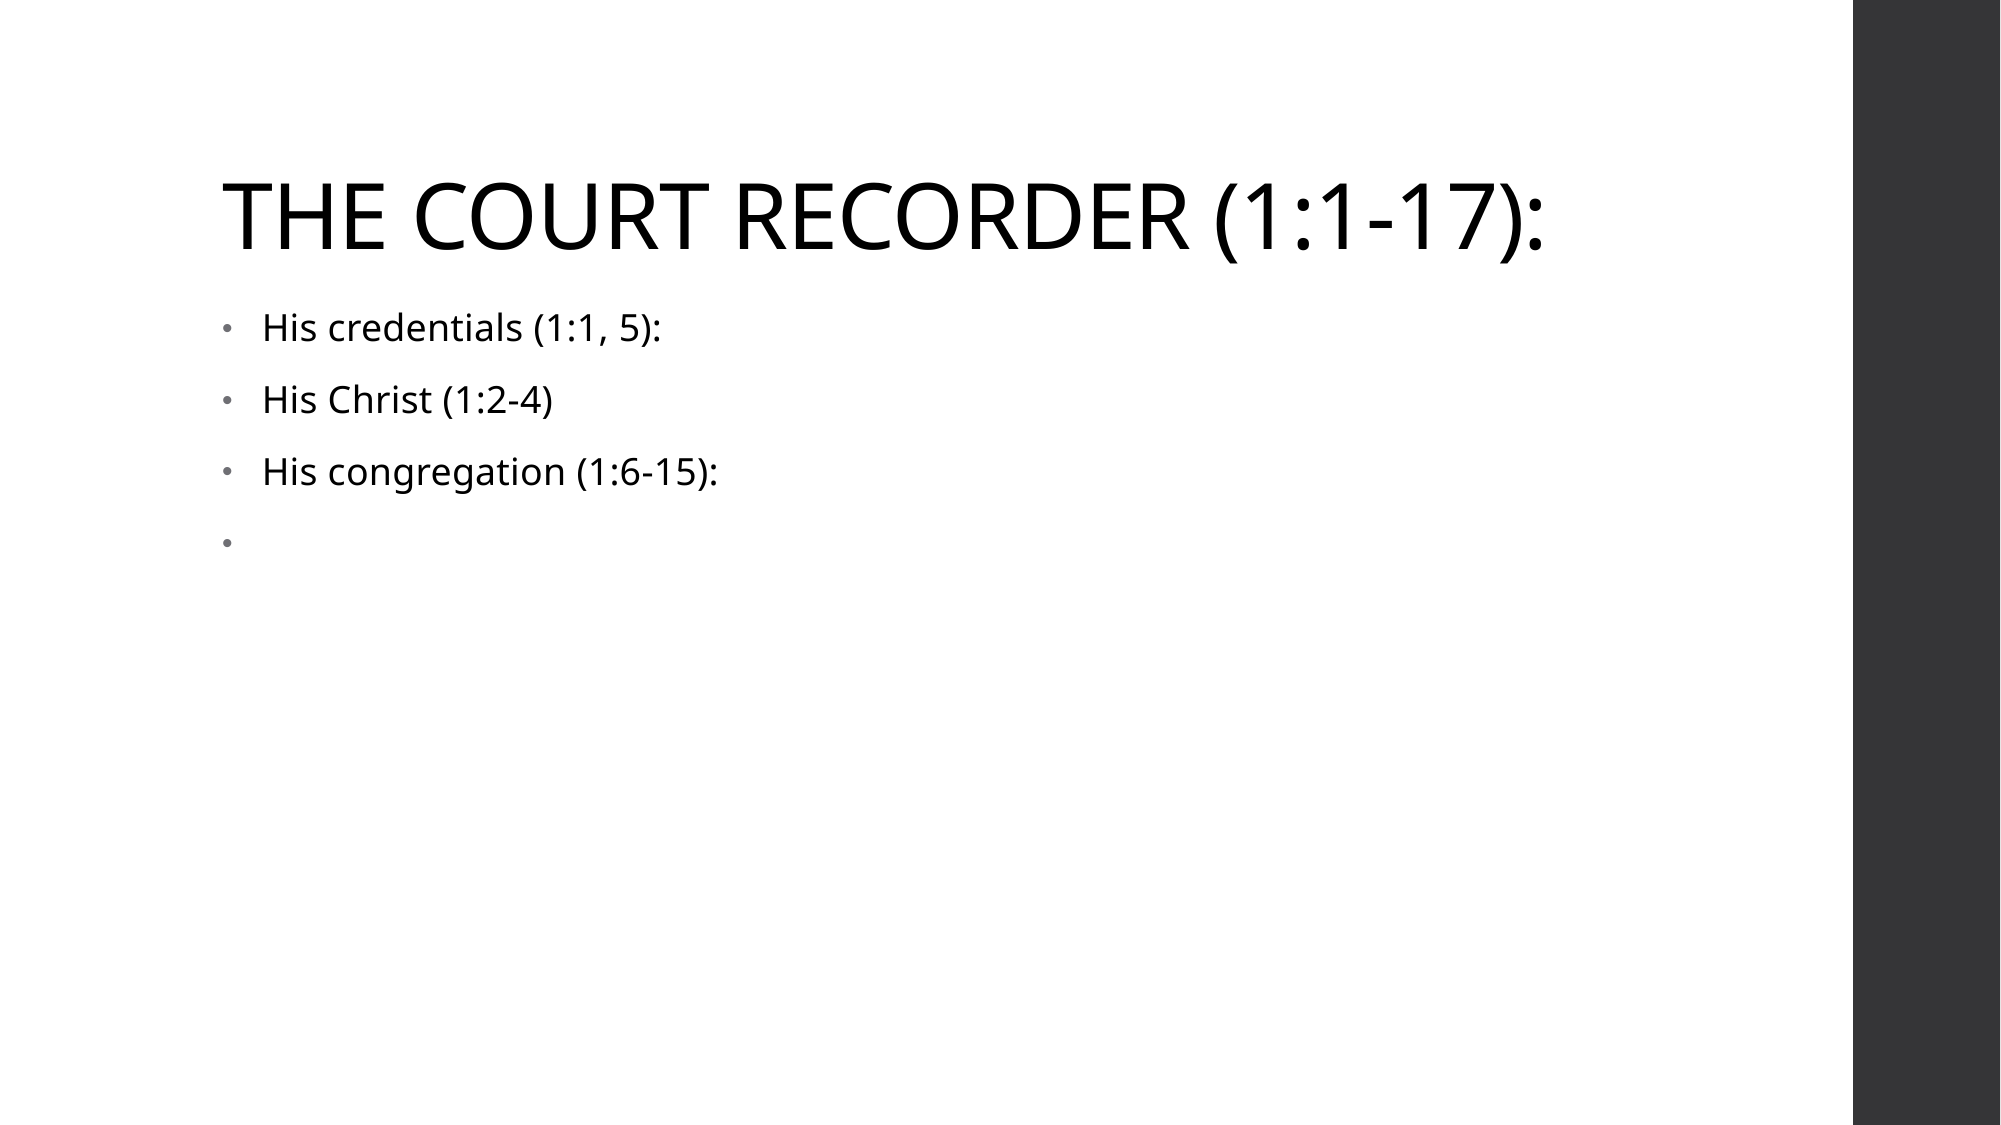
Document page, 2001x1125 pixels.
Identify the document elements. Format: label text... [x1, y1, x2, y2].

title THE COURT RECORDER (1:1-17): [206, 60, 1797, 278]
list His credentials (1:1, 5): His Christ (1:2-4) His congregation (1:6-15): [206, 299, 1617, 1014]
